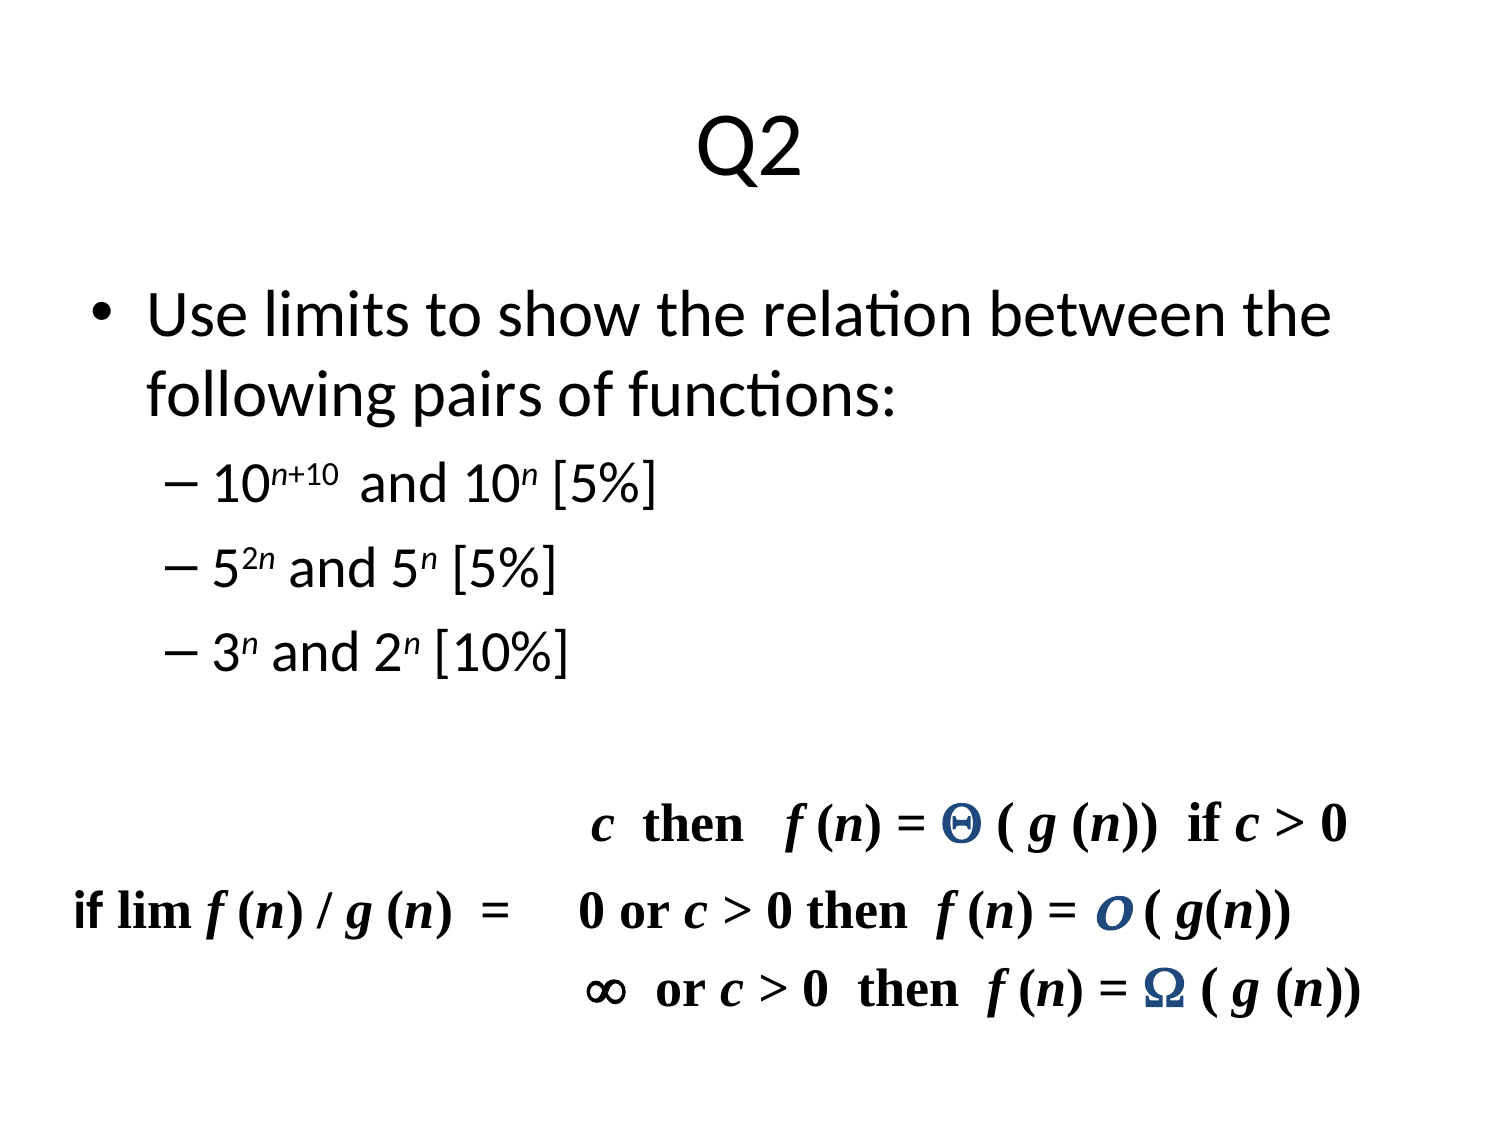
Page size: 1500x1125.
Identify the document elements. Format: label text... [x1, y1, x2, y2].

title Q2 [75, 45, 1426, 233]
list Use limits to show the relation between the following pairs of functions: 10n+10 and 10n [5%] 52n and 5n [5%] 3n and 2n [10%] [75, 262, 1426, 691]
text_box c then f (n) =  ( g (n)) if c > 0 if lim f (n) / g (n) = 0 or c > 0 then f (n) =  ( g(n)) or c > 0then f (n) =  ( g (n)) [58, 691, 1434, 1036]
